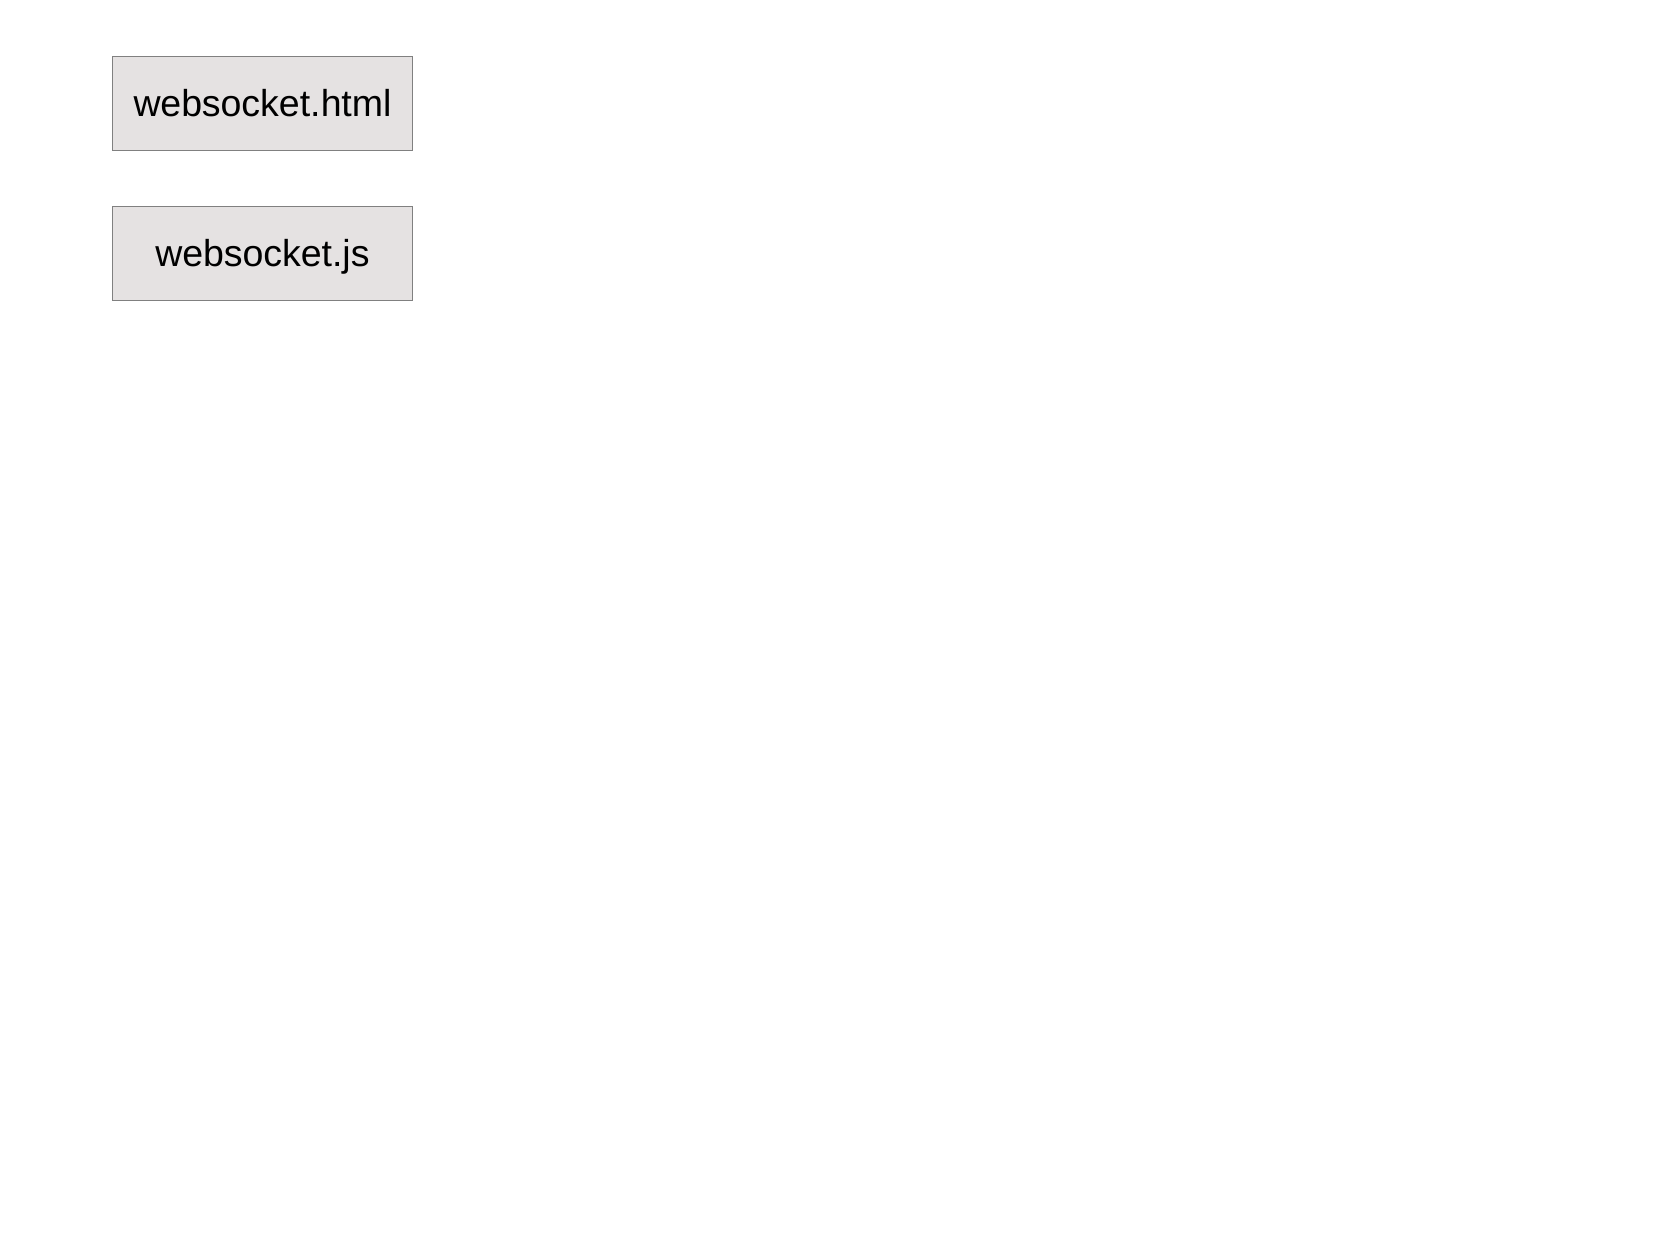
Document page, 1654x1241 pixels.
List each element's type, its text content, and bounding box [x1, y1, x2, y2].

text_box websocket.html [112, 56, 413, 151]
text_box websocket.js [112, 206, 413, 301]
